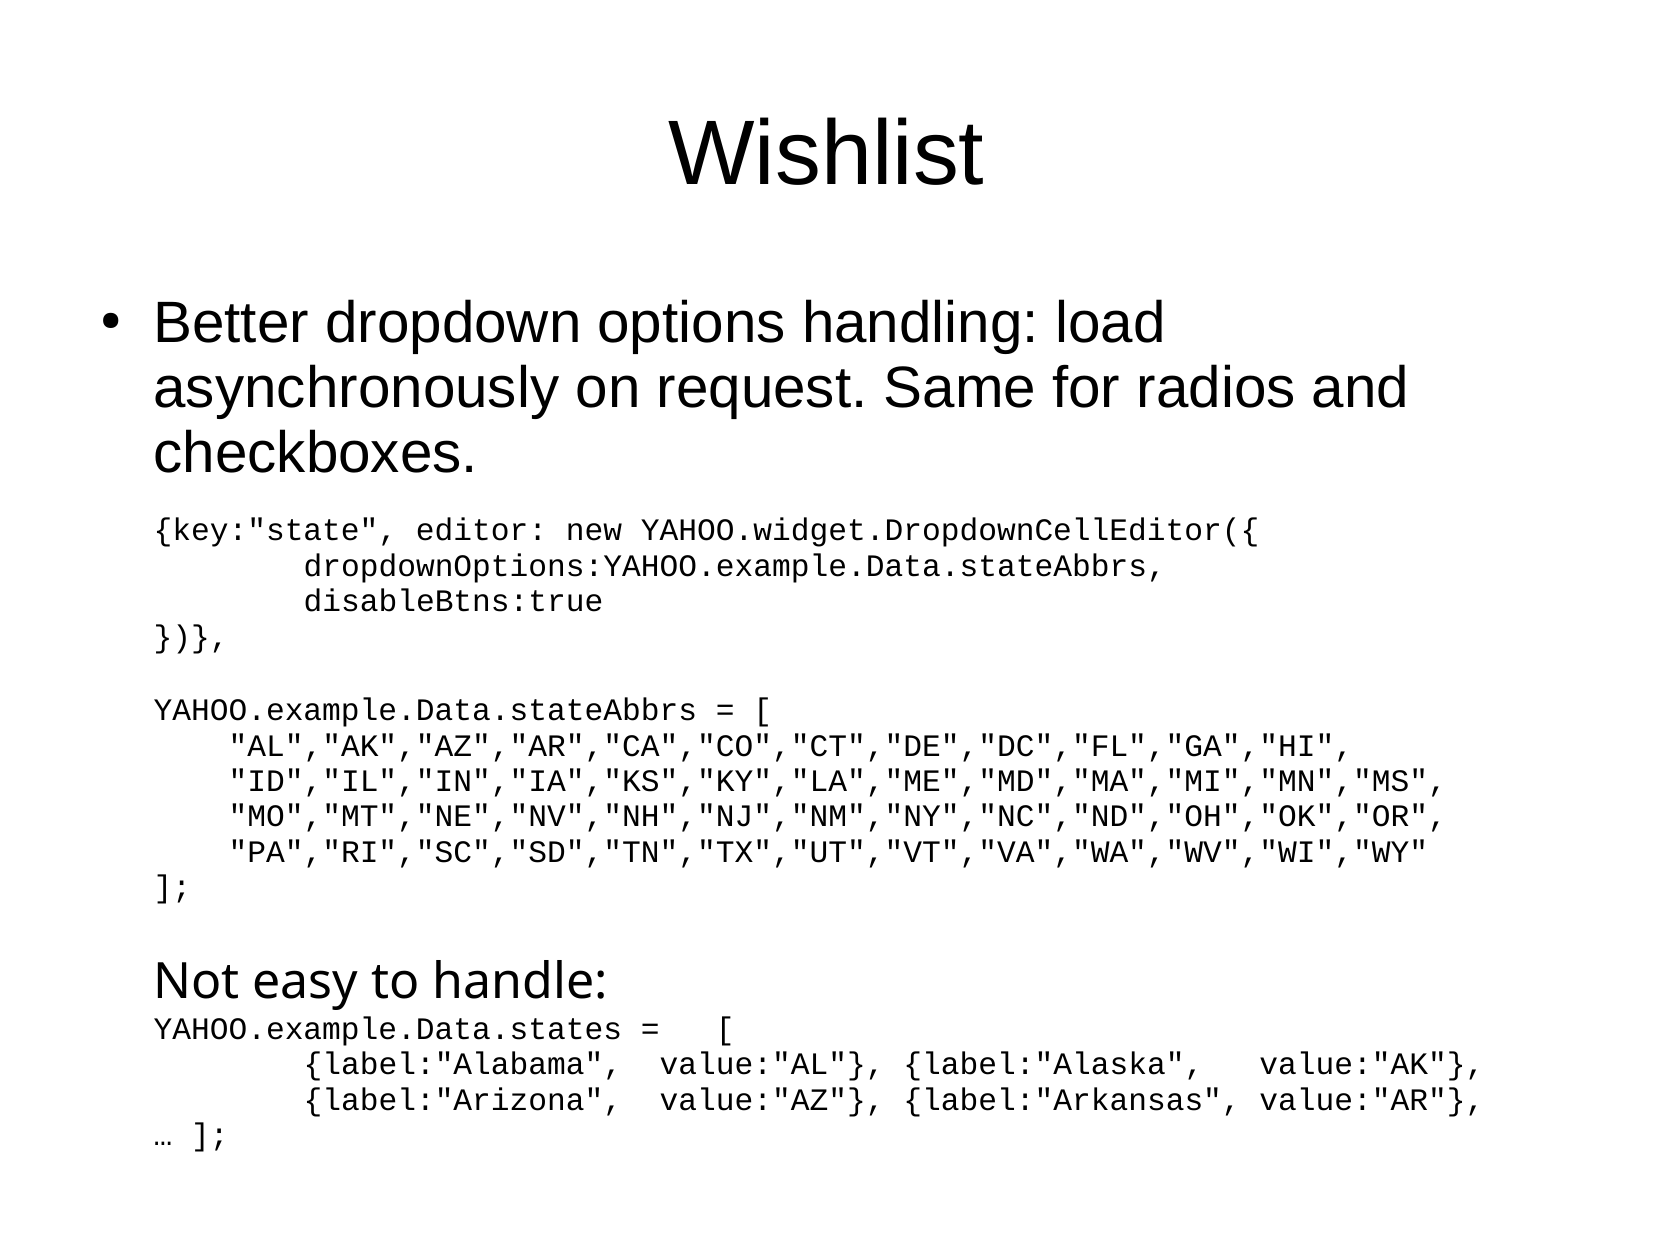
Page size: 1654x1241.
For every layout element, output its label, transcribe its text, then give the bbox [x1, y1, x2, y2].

list Better dropdown options handling: load asynchronously on request. Same for radios and checkboxes. {key:"state", editor: new YAHOO.widget.DropdownCellEditor({ dropdownOptions:YAHOO.example.Data.stateAbbrs, disableBtns:true })}, YAHOO.example.Data.stateAbbrs = [ "AL","AK","AZ","AR","CA","CO","CT","DE","DC","FL","GA","HI", "ID","IL","IN","IA","KS","KY","LA","ME","MD","MA","MI","MN","MS", "MO","MT","NE","NV","NH","NJ","NM","NY","NC","ND","OH","OK","OR", "PA","RI","SC","SD","TN","TX","UT","VT","VA","WA","WV","WI","WY" ]; Not easy to handle: YAHOO.example.Data.states = [ {label:"Alabama", value:"AL"}, {label:"Alaska", value:"AK"}, {label:"Arizona", value:"AZ"}, {label:"Arkansas", value:"AR"}, … ]; [82, 290, 1571, 1119]
title Wishlist [82, 56, 1571, 250]
